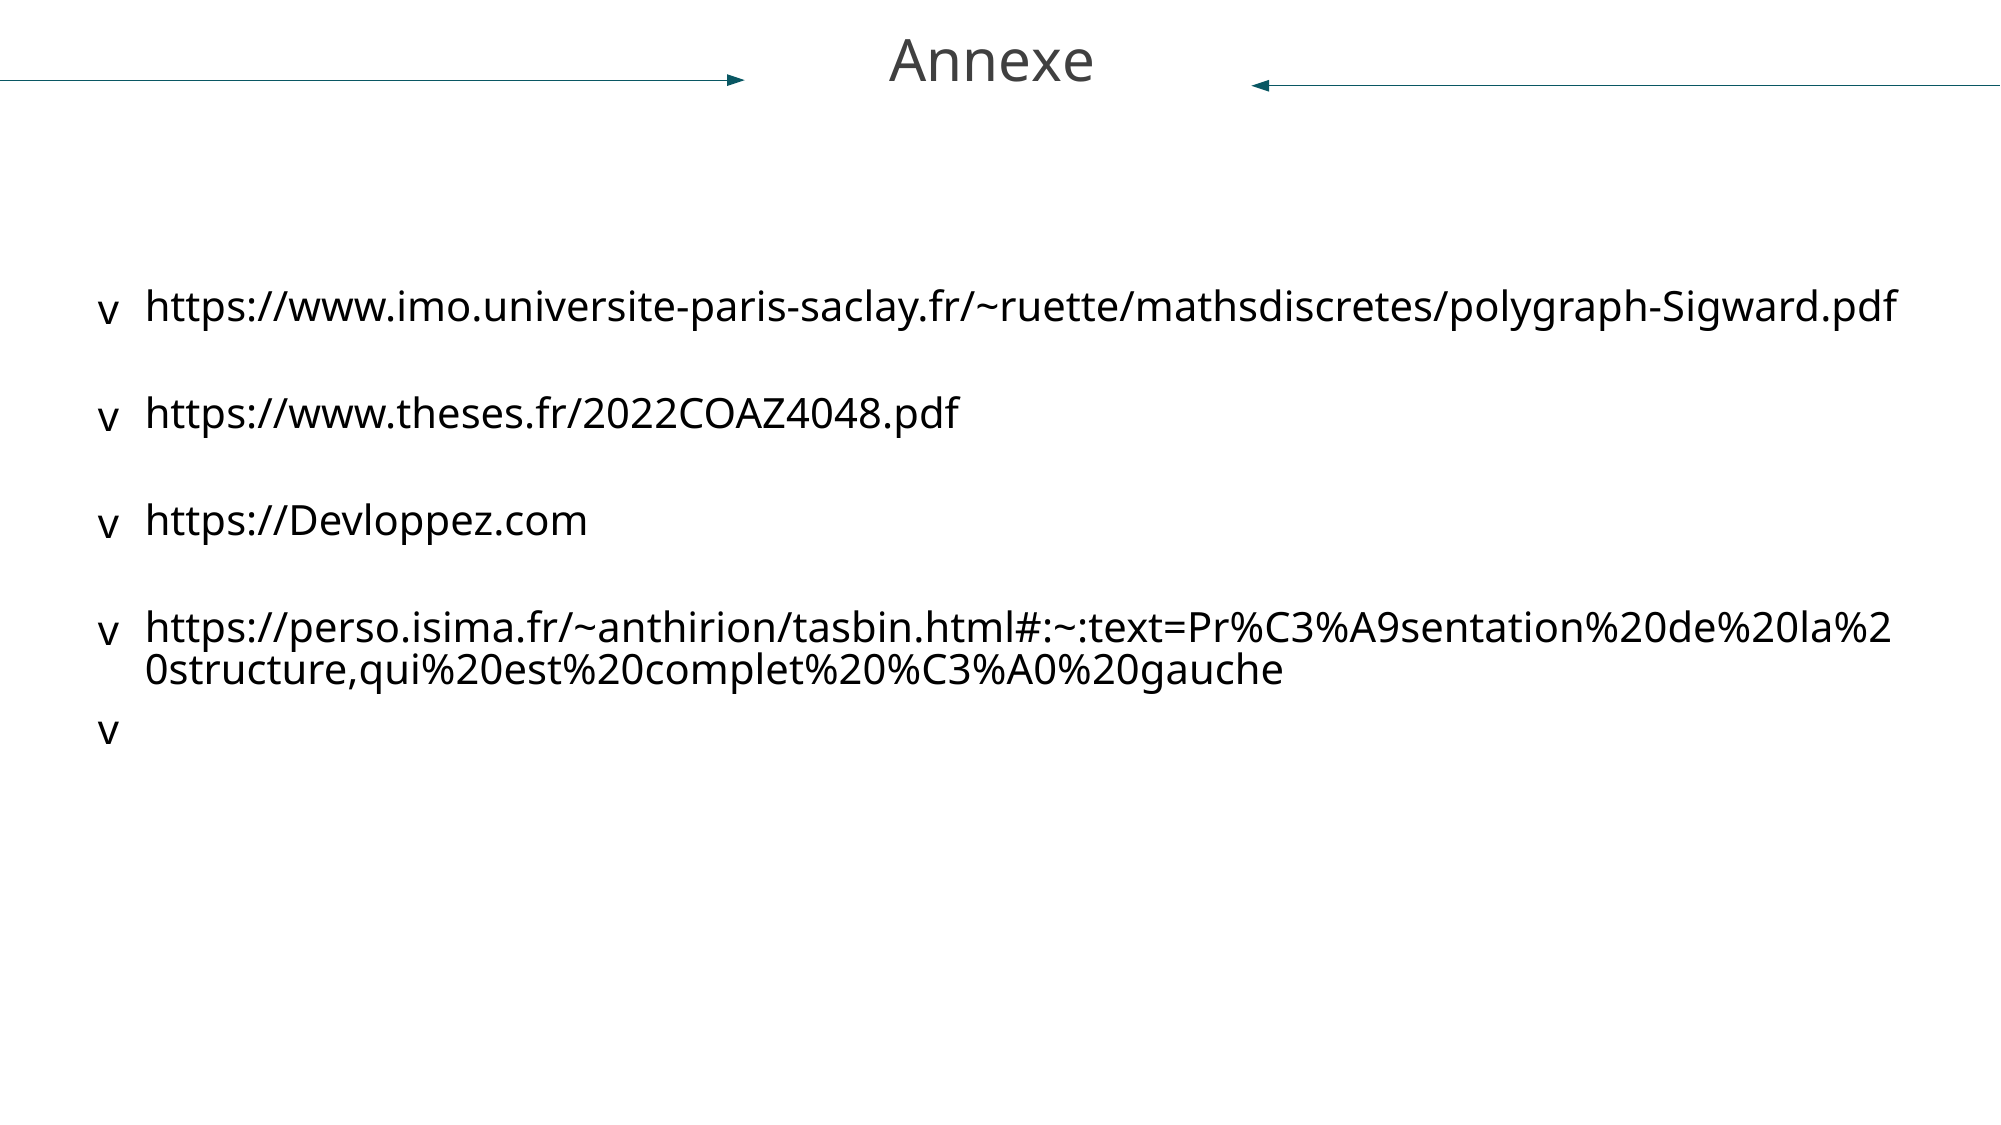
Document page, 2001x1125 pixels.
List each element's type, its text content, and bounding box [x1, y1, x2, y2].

text_box https://www.imo.universite-paris-saclay.fr/~ruette/mathsdiscretes/polygraph-Sigward.pdf https://www.theses.fr/2022COAZ4048.pdf https://Devloppez.com https://perso.isima.fr/~anthirion/tasbin.html#:~:text=Pr%C3%A9sentation%20de%20la%20structure,qui%20est%20complet%20%C3%A0%20gauche [82, 272, 1917, 742]
text_box Annexe [37, 31, 1963, 95]
